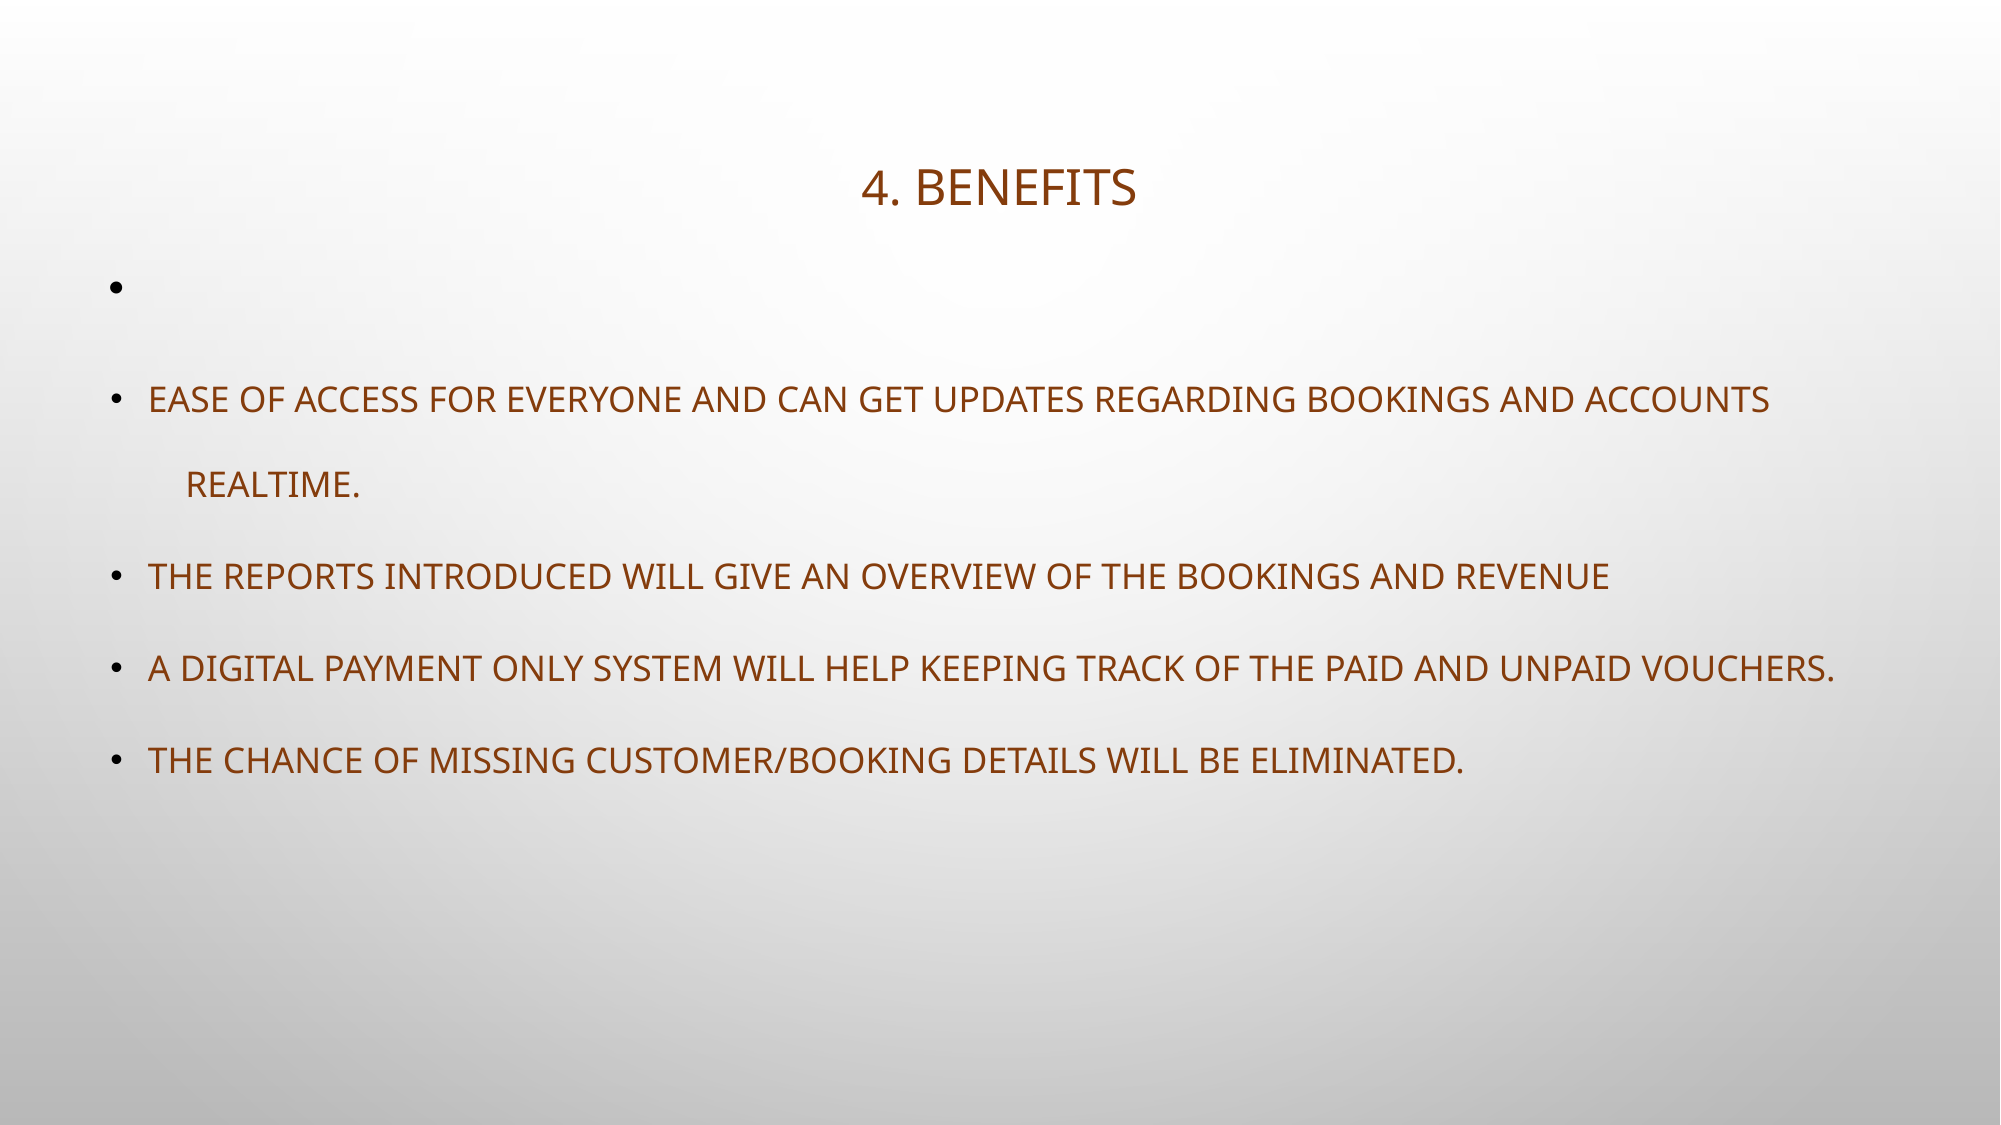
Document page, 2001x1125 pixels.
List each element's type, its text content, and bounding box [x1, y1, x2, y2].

list Ease of access for everyone and can get updates regarding bookings and accounts Realtime. The reports introduced will give an overview of the bookings and revenue A digital payment only system will help keeping track of the paid and unpaid vouchers. The chance of missing customer/booking details will be eliminated. [95, 263, 1905, 937]
title 4. BENEFITS [95, 115, 1905, 263]
